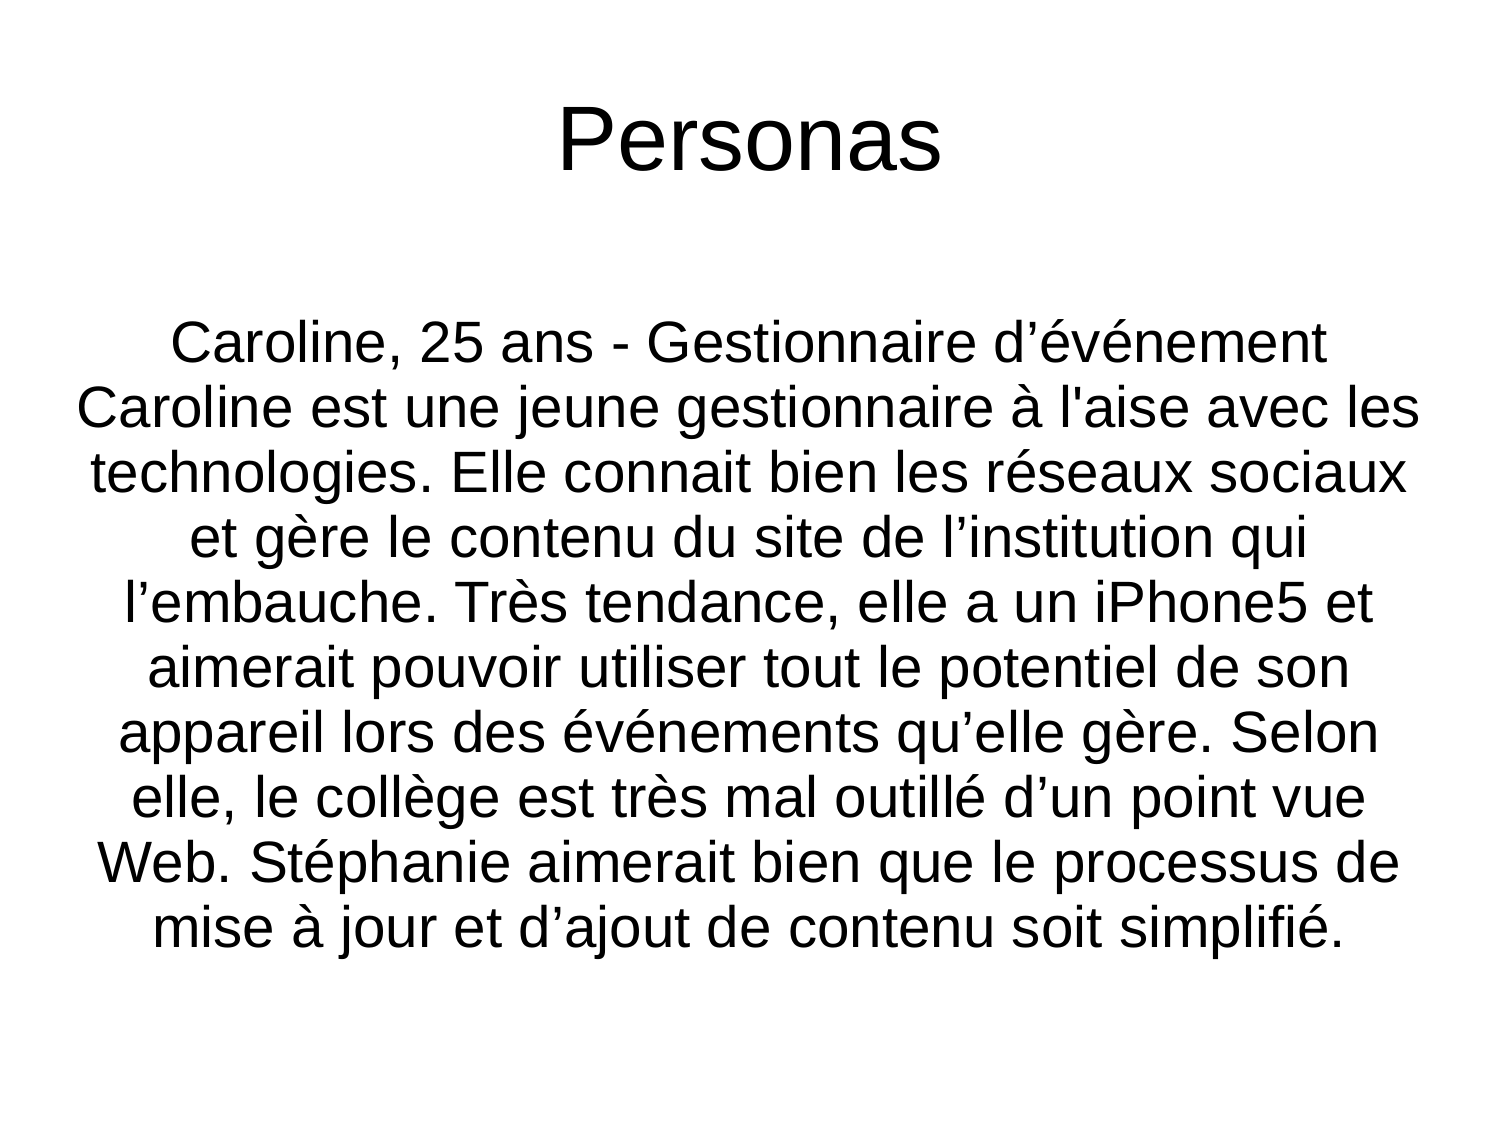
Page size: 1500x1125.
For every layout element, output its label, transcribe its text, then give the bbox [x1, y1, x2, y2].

subtitle Caroline, 25 ans - Gestionnaire d’événement Caroline est une jeune gestionnaire à l'aise avec les technologies. Elle connait bien les réseaux sociaux et gère le contenu du site de l’institution qui l’embauche. Très tendance, elle a un iPhone5 et aimerait pouvoir utiliser tout le potentiel de son appareil lors des événements qu’elle gère. Selon elle, le collège est très mal outillé d’un point vue Web. Stéphanie aimerait bien que le processus de mise à jour et d’ajout de contenu soit simplifié. [75, 263, 1425, 1006]
title Personas [75, 44, 1425, 233]
